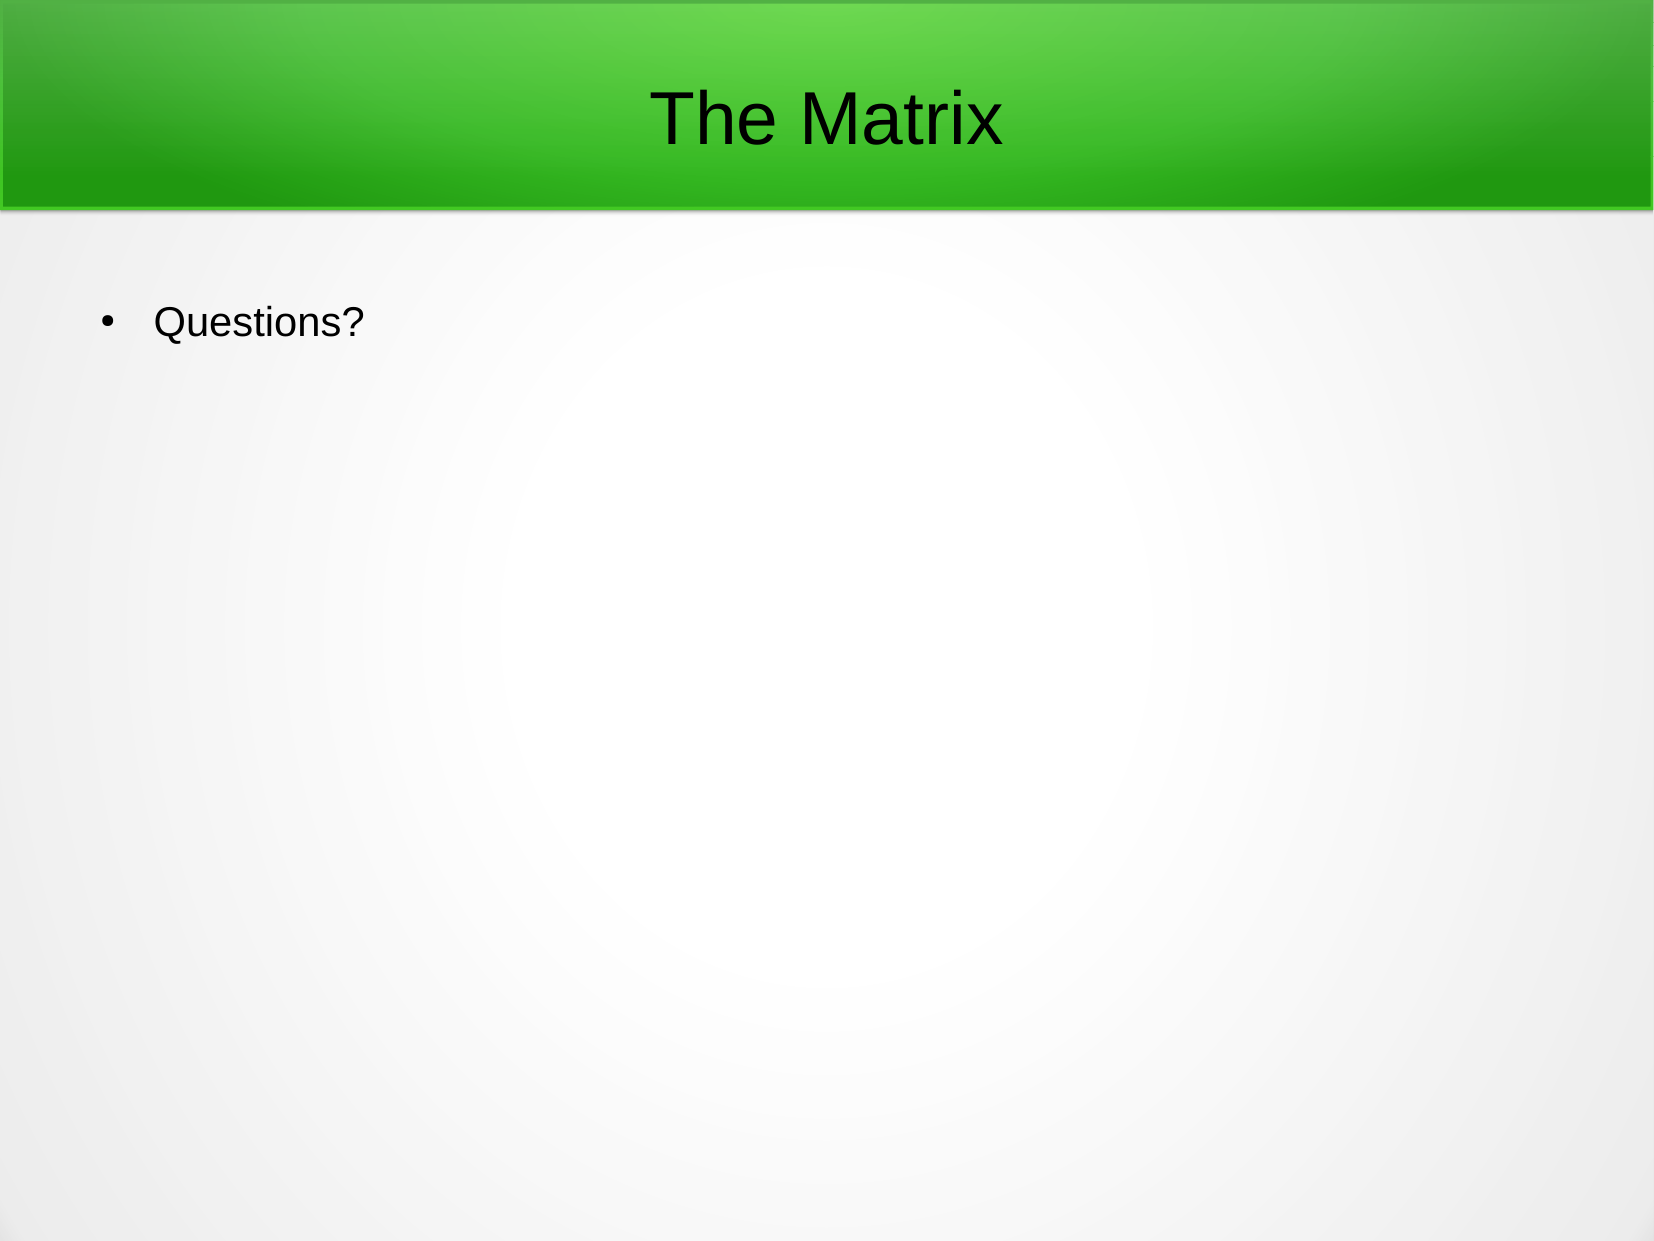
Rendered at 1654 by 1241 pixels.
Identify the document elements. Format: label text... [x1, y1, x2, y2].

list Questions? [82, 299, 1571, 1019]
title The Matrix [82, 47, 1571, 189]
